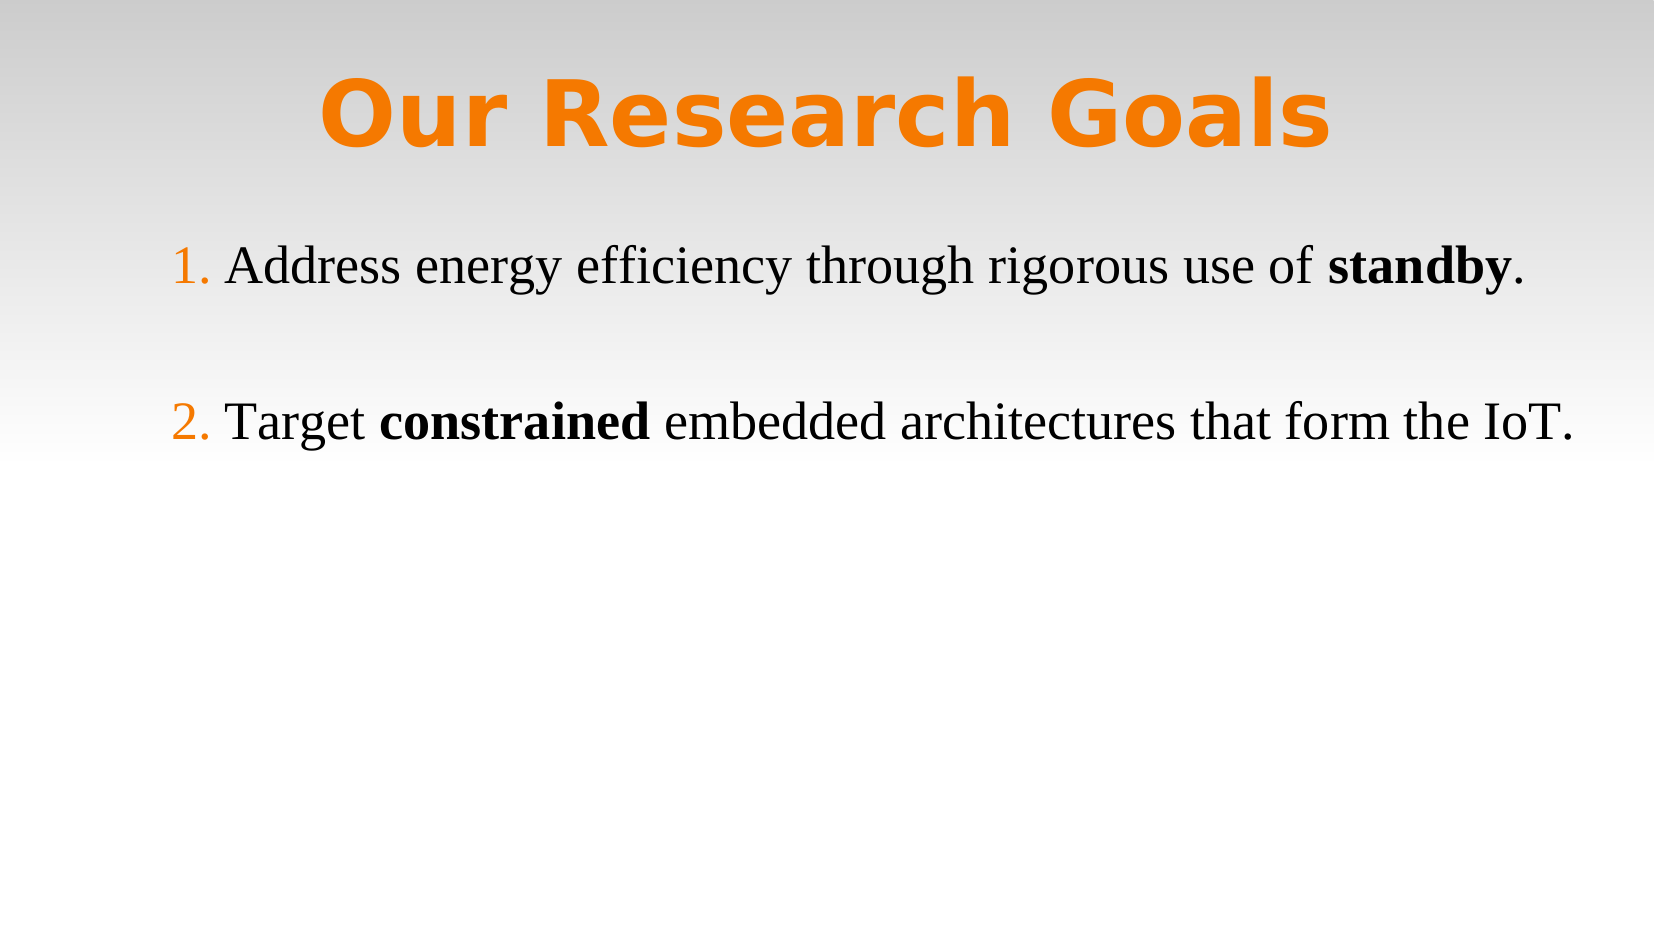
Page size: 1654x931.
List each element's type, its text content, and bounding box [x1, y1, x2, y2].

list Address energy efficiency through rigorous use of standby. Target constrained embedded architectures that form the IoT. [82, 235, 1591, 929]
title Our Research Goals [82, 37, 1571, 193]
